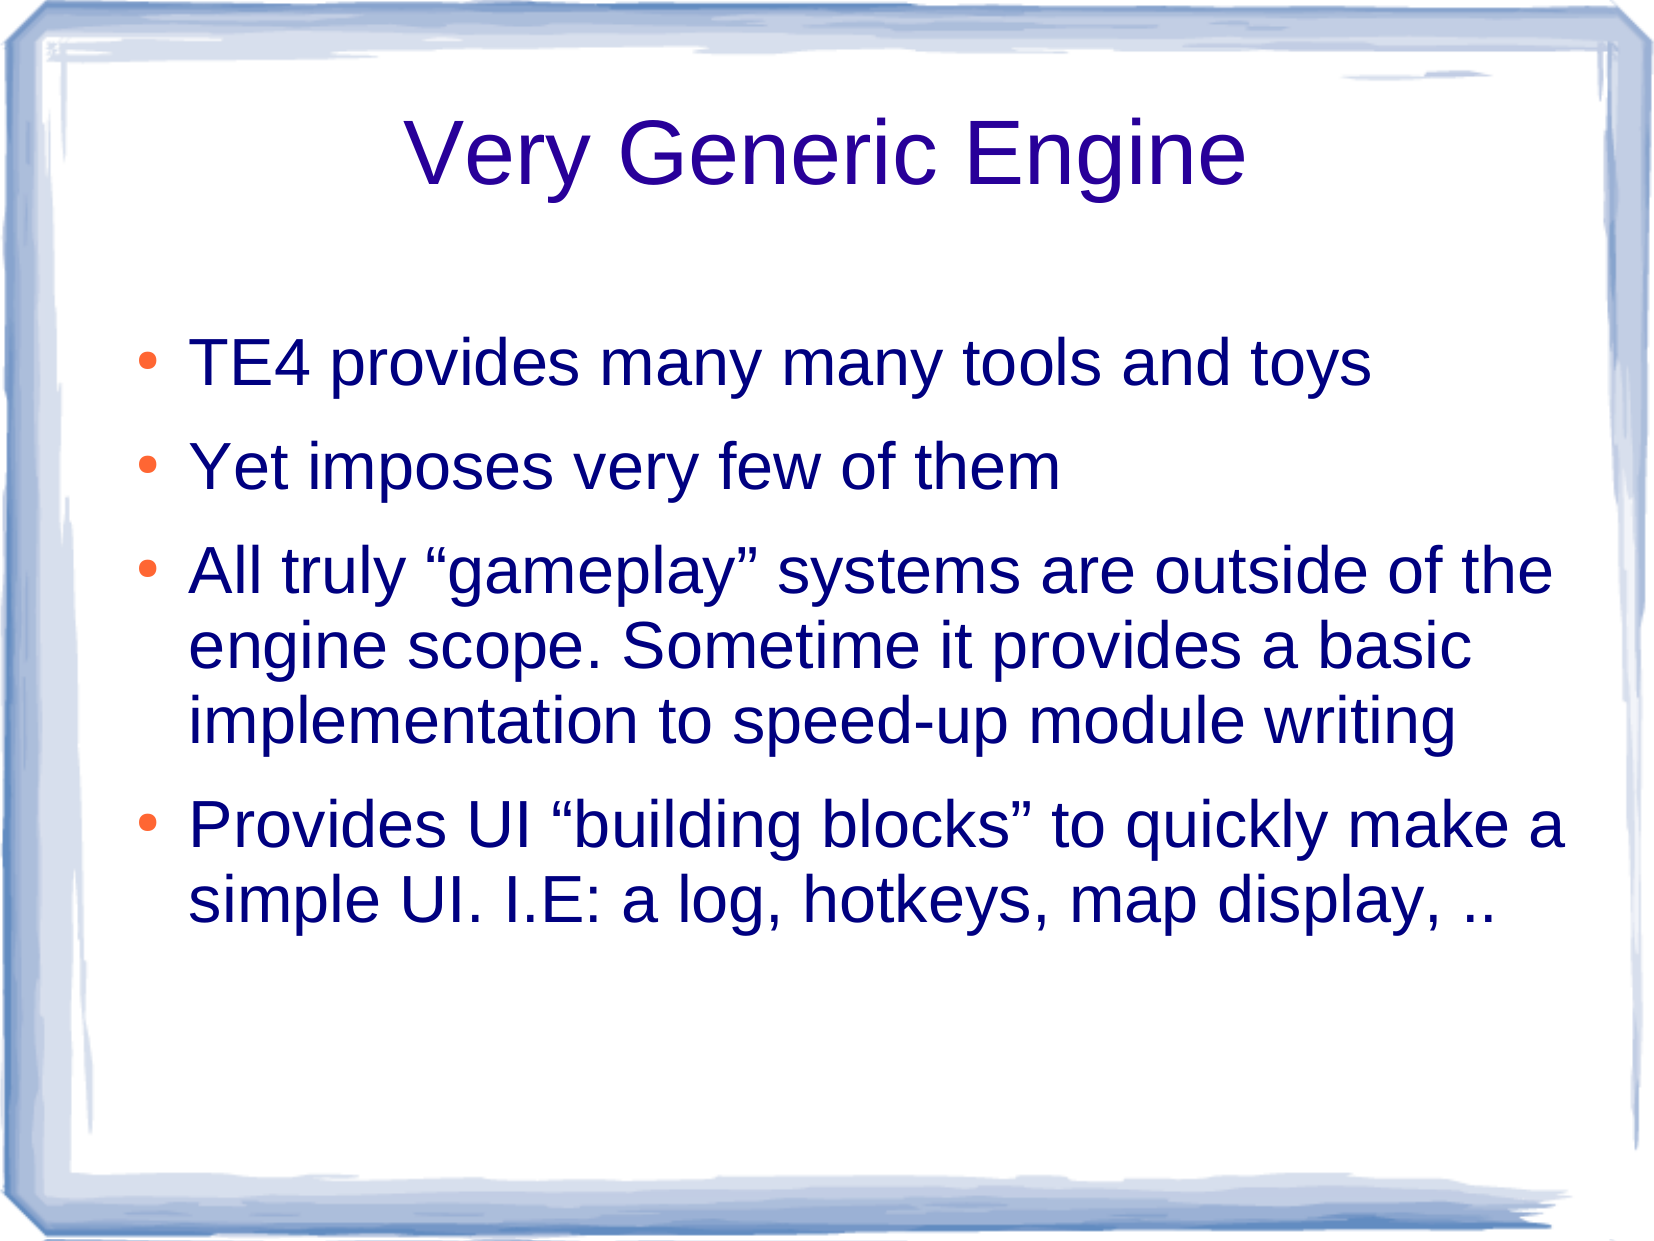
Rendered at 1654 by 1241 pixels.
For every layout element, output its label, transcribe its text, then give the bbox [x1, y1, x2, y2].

title Very Generic Engine [82, 49, 1571, 257]
picture [0, 0, 1654, 1241]
list TE4 provides many many tools and toys Yet imposes very few of them All truly “gameplay” systems are outside of the engine scope. Sometime it provides a basic implementation to speed-up module writing Provides UI “building blocks” to quickly make a simple UI. I.E: a log, hotkeys, map display, .. [118, 324, 1571, 1144]
